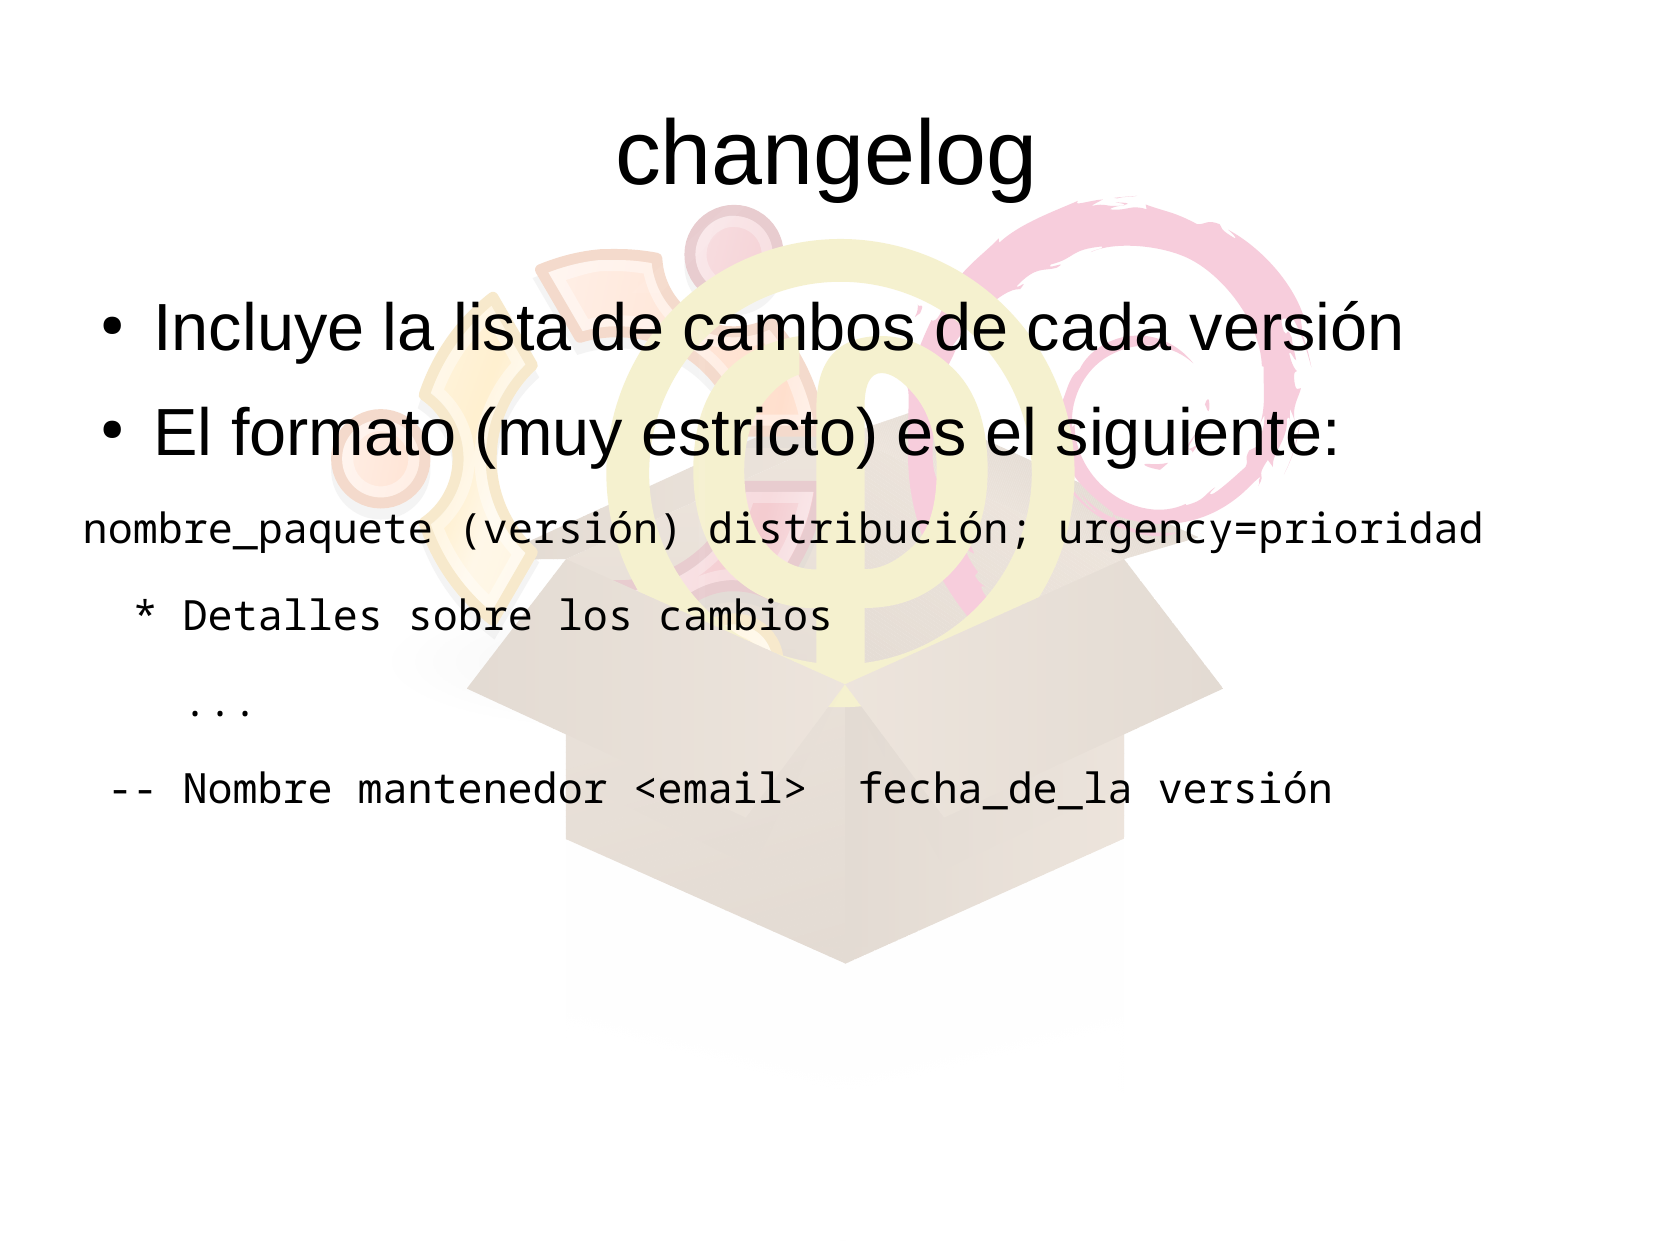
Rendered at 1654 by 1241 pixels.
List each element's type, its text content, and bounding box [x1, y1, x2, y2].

title changelog [82, 49, 1571, 257]
list Incluye la lista de cambos de cada versión El formato (muy estricto) es el siguiente: nombre_paquete (versión) distribución; urgency=prioridad * Detalles sobre los cambios ... -- Nombre mantenedor <email> fecha_de_la versión [82, 290, 1571, 1010]
